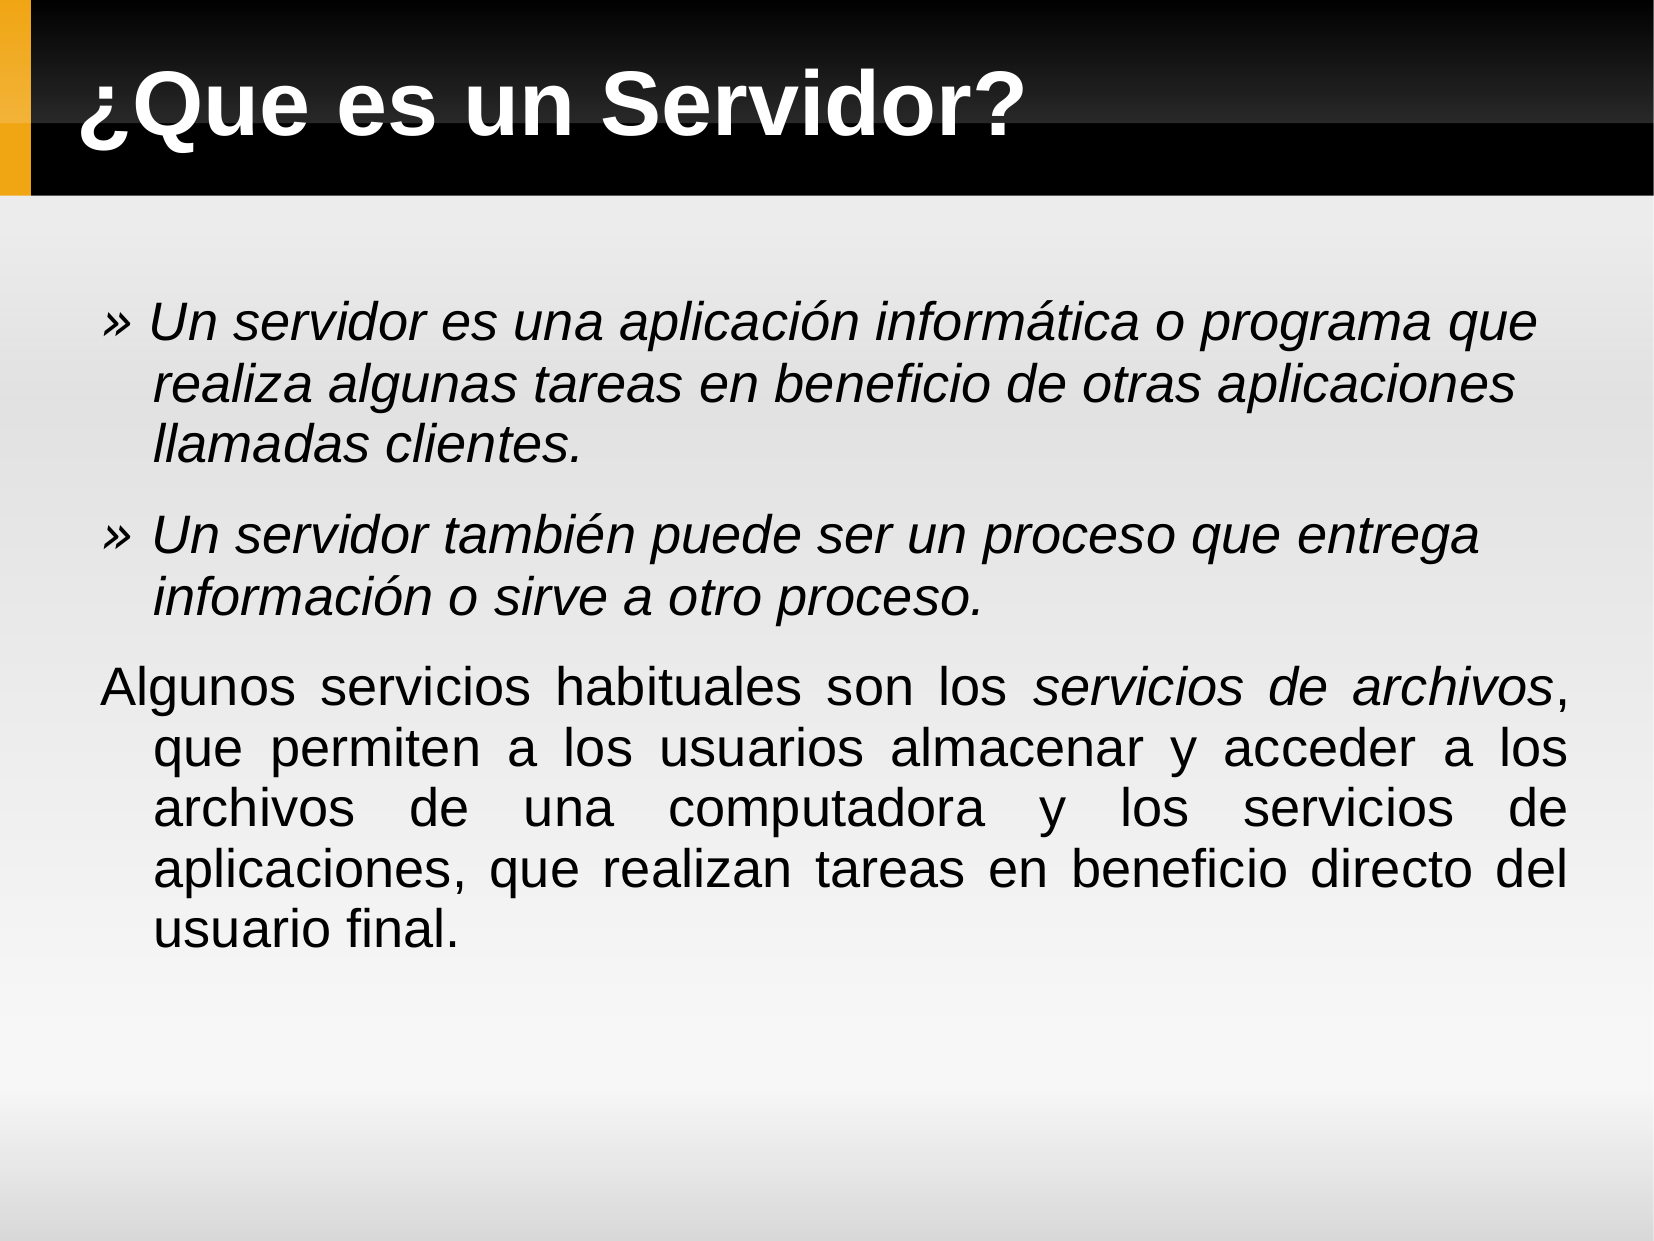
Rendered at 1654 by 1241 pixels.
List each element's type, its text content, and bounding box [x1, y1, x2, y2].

list » Un servidor es una aplicación informática o programa que realiza algunas tareas en beneficio de otras aplicaciones llamadas clientes. » Un servidor también puede ser un proceso que entrega información o sirve a otro proceso. Algunos servicios habituales son los servicios de archivos, que permiten a los usuarios almacenar y acceder a los archivos de una computadora y los servicios de aplicaciones, que realizan tareas en beneficio directo del usuario final. [82, 290, 1571, 1154]
picture [0, 0, 1654, 1241]
title ¿Que es un Servidor? [76, 0, 1565, 208]
